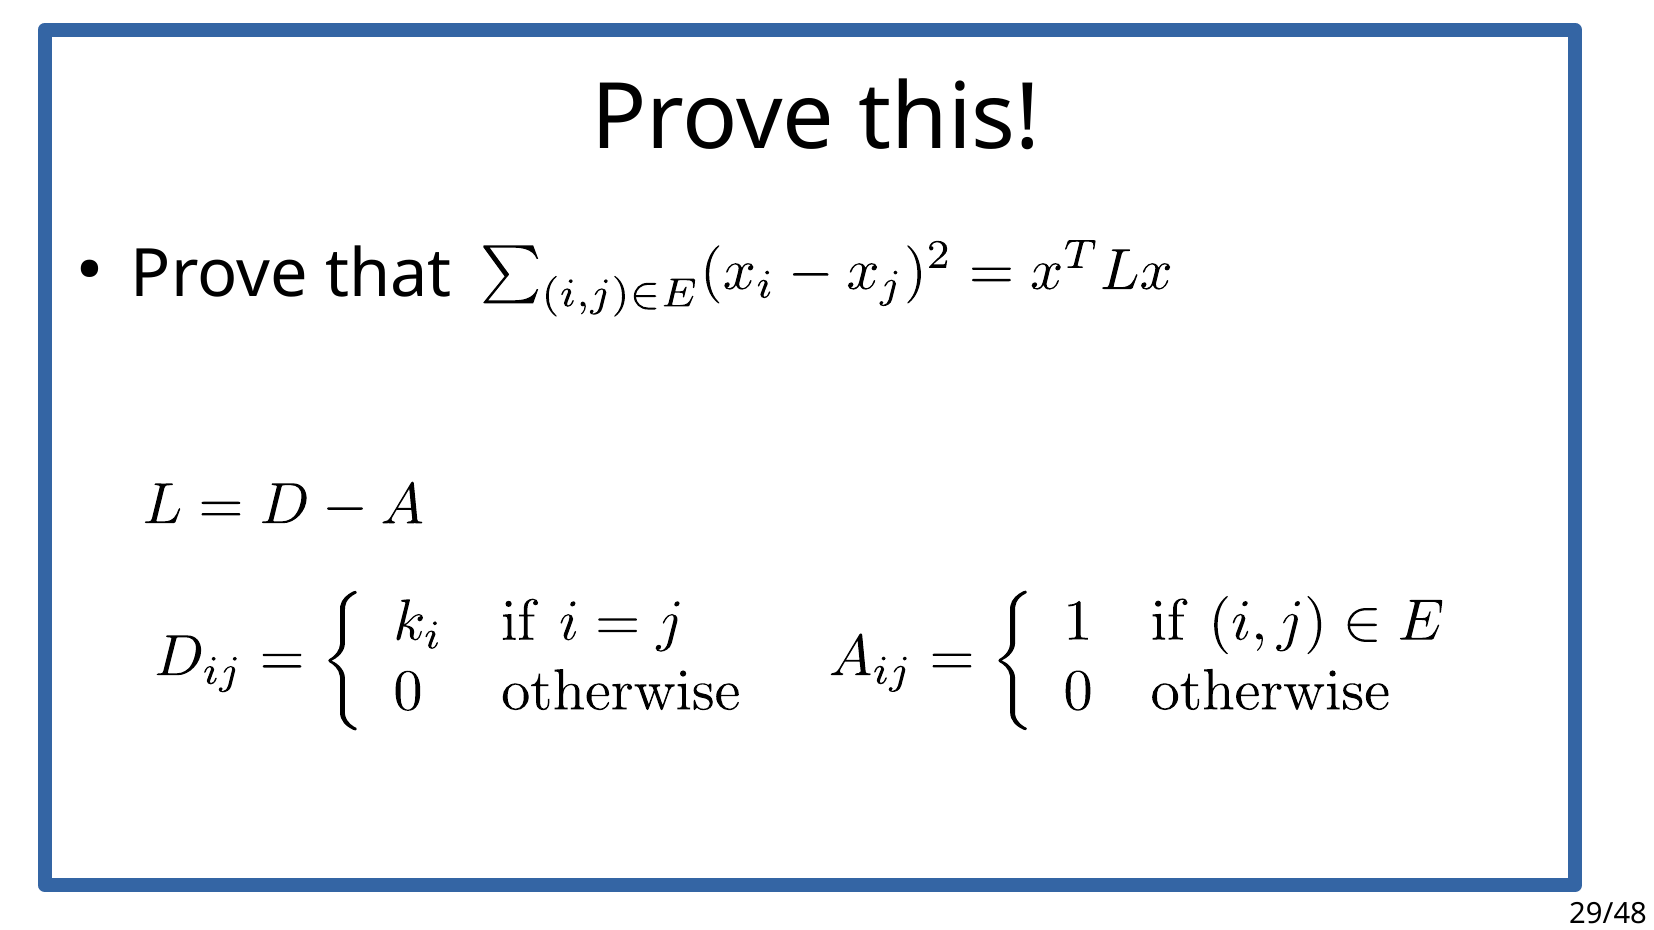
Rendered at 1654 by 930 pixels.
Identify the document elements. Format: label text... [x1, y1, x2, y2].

text_box [154, 590, 741, 731]
list Prove that [60, 225, 1549, 878]
text_box [828, 590, 1445, 731]
text_box [142, 481, 425, 529]
title Prove this! [71, 48, 1561, 178]
